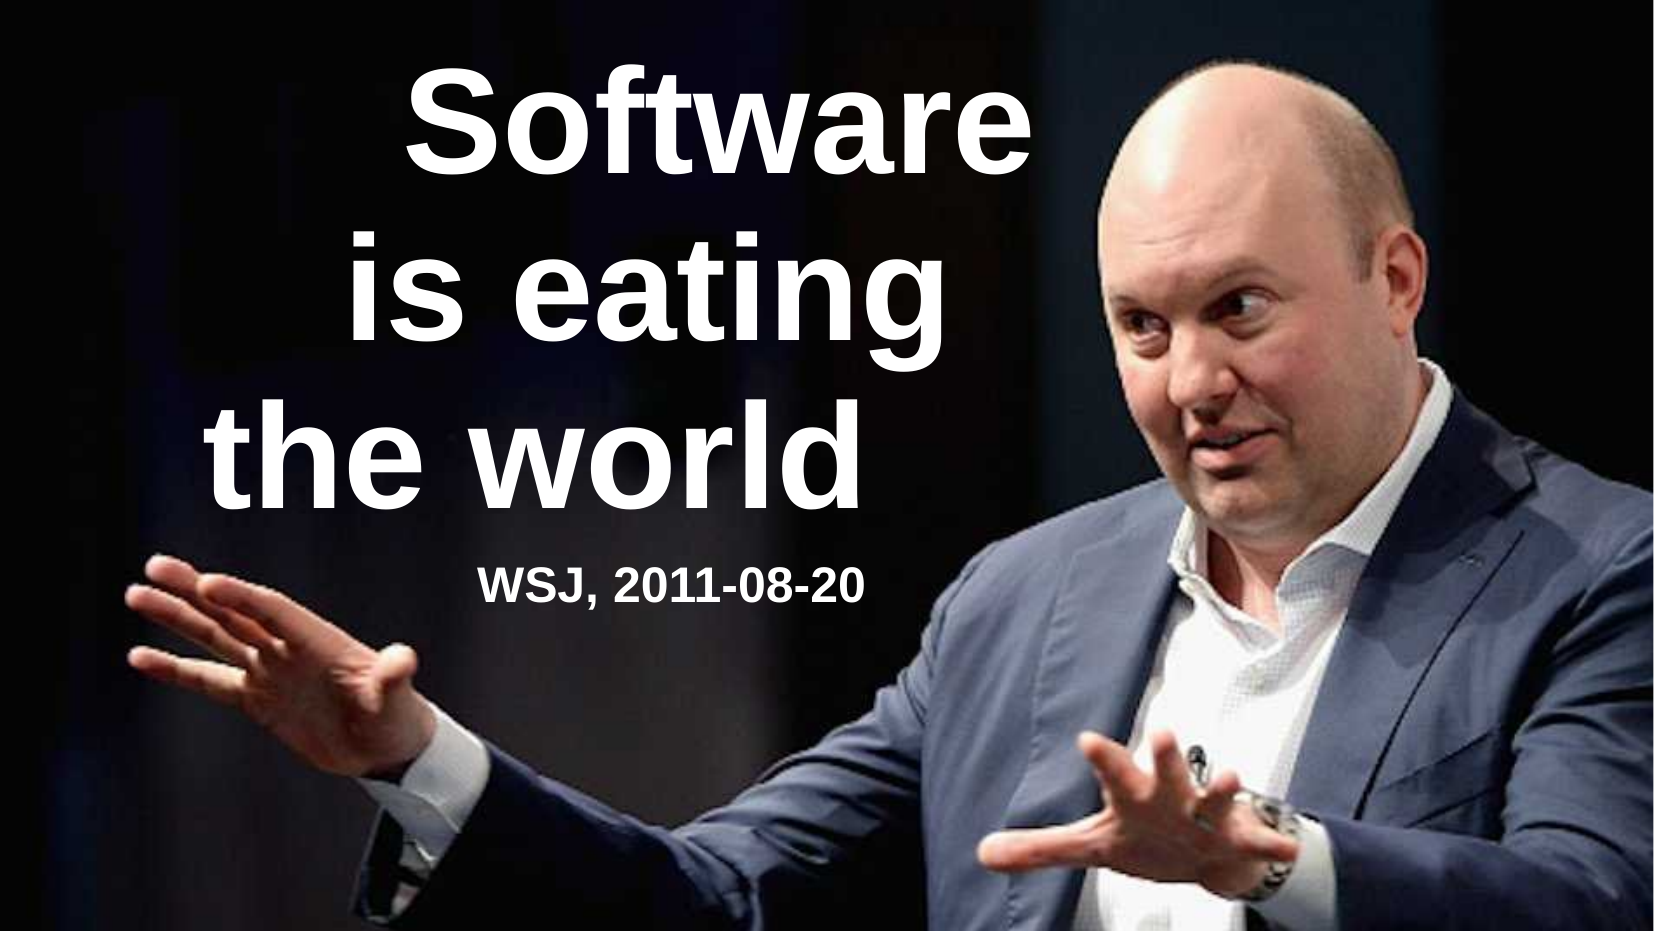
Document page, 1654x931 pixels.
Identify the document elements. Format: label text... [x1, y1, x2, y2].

text_box WSJ, 2011-08-20 [456, 458, 1045, 642]
text_box Software is eating the world [32, 25, 1049, 553]
picture [0, 0, 1654, 931]
